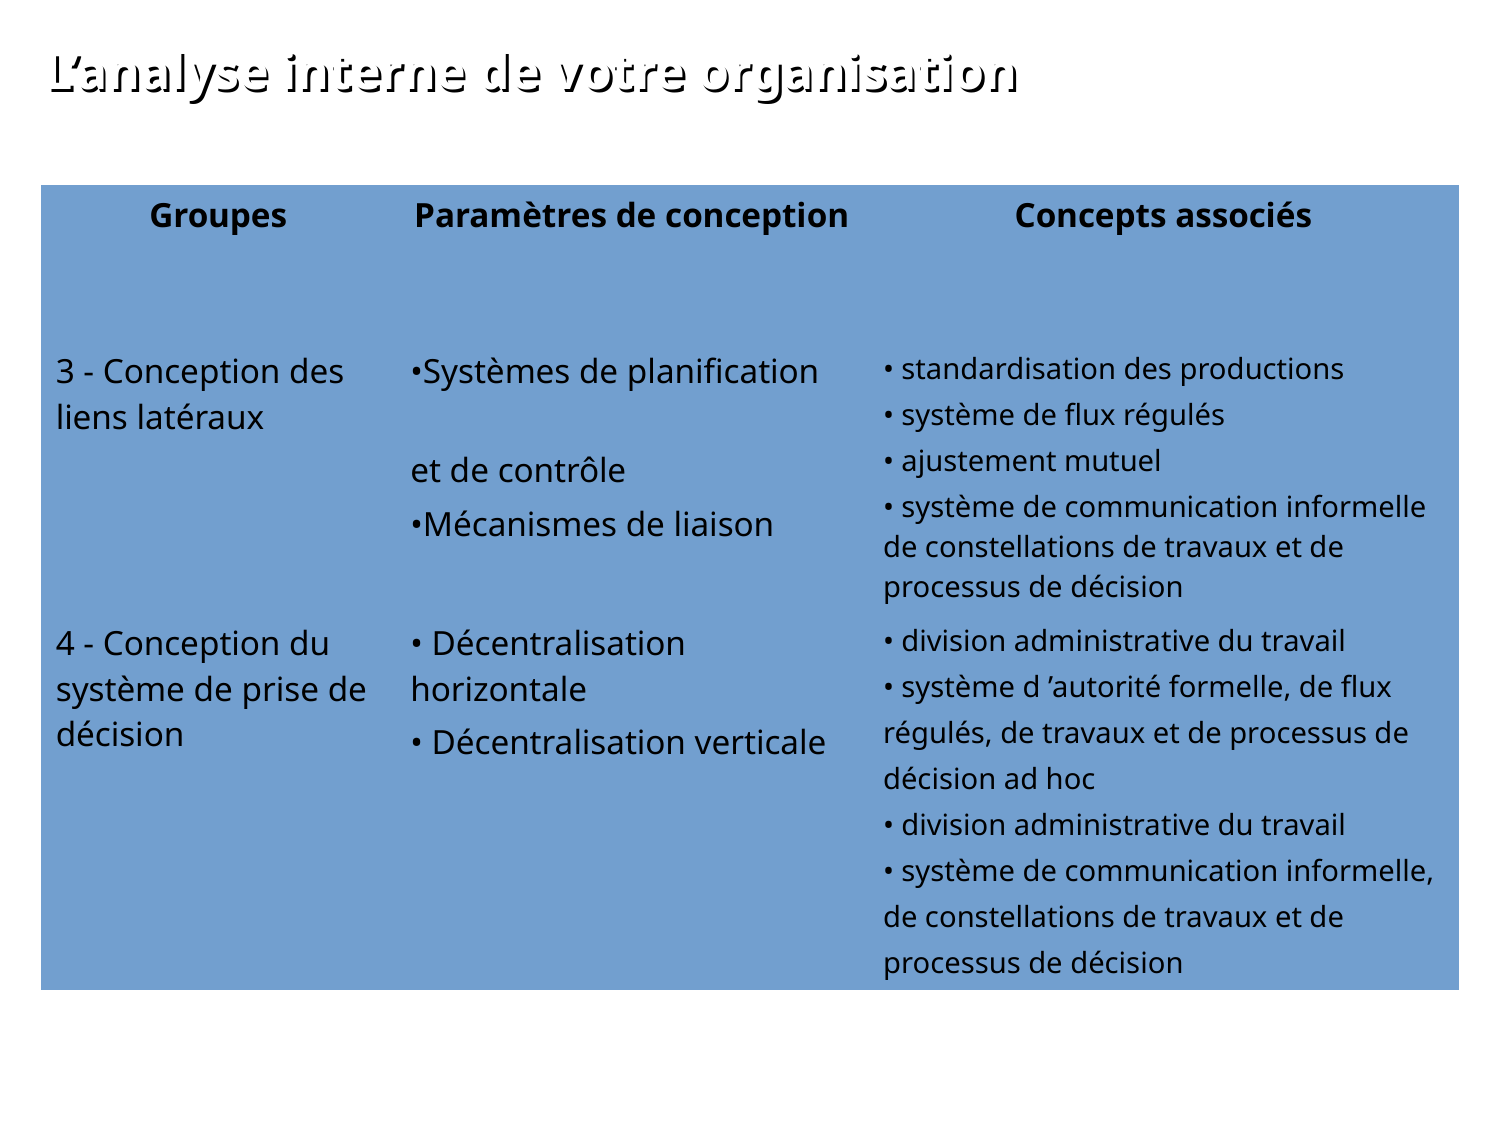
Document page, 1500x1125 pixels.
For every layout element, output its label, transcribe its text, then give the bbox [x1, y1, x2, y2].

table_cell 4 - Conception du système de prise de décision [41, 613, 396, 990]
title L’analyse interne de votre organisation [29, 13, 1476, 126]
table_cell Systèmes de planification et de contrôle Mécanismes de liaison [396, 341, 868, 613]
table_cell division administrative du travail système d ’autorité formelle, de flux régulés, de travaux et de processus de décision ad hoc division administrative du travail système de communication informelle, de constellations de travaux et de processus de décision [868, 613, 1459, 990]
table_cell standardisation des productions système de flux régulés ajustement mutuel système de communication informelle de constellations de travaux et de processus de décision [868, 341, 1459, 613]
table_header Paramètres de conception [396, 185, 868, 341]
table_header Concepts associés [868, 185, 1459, 341]
table_header Groupes [41, 185, 396, 341]
table_cell Décentralisation horizontale Décentralisation verticale [396, 613, 868, 990]
table_cell 3 - Conception des liens latéraux [41, 341, 396, 613]
